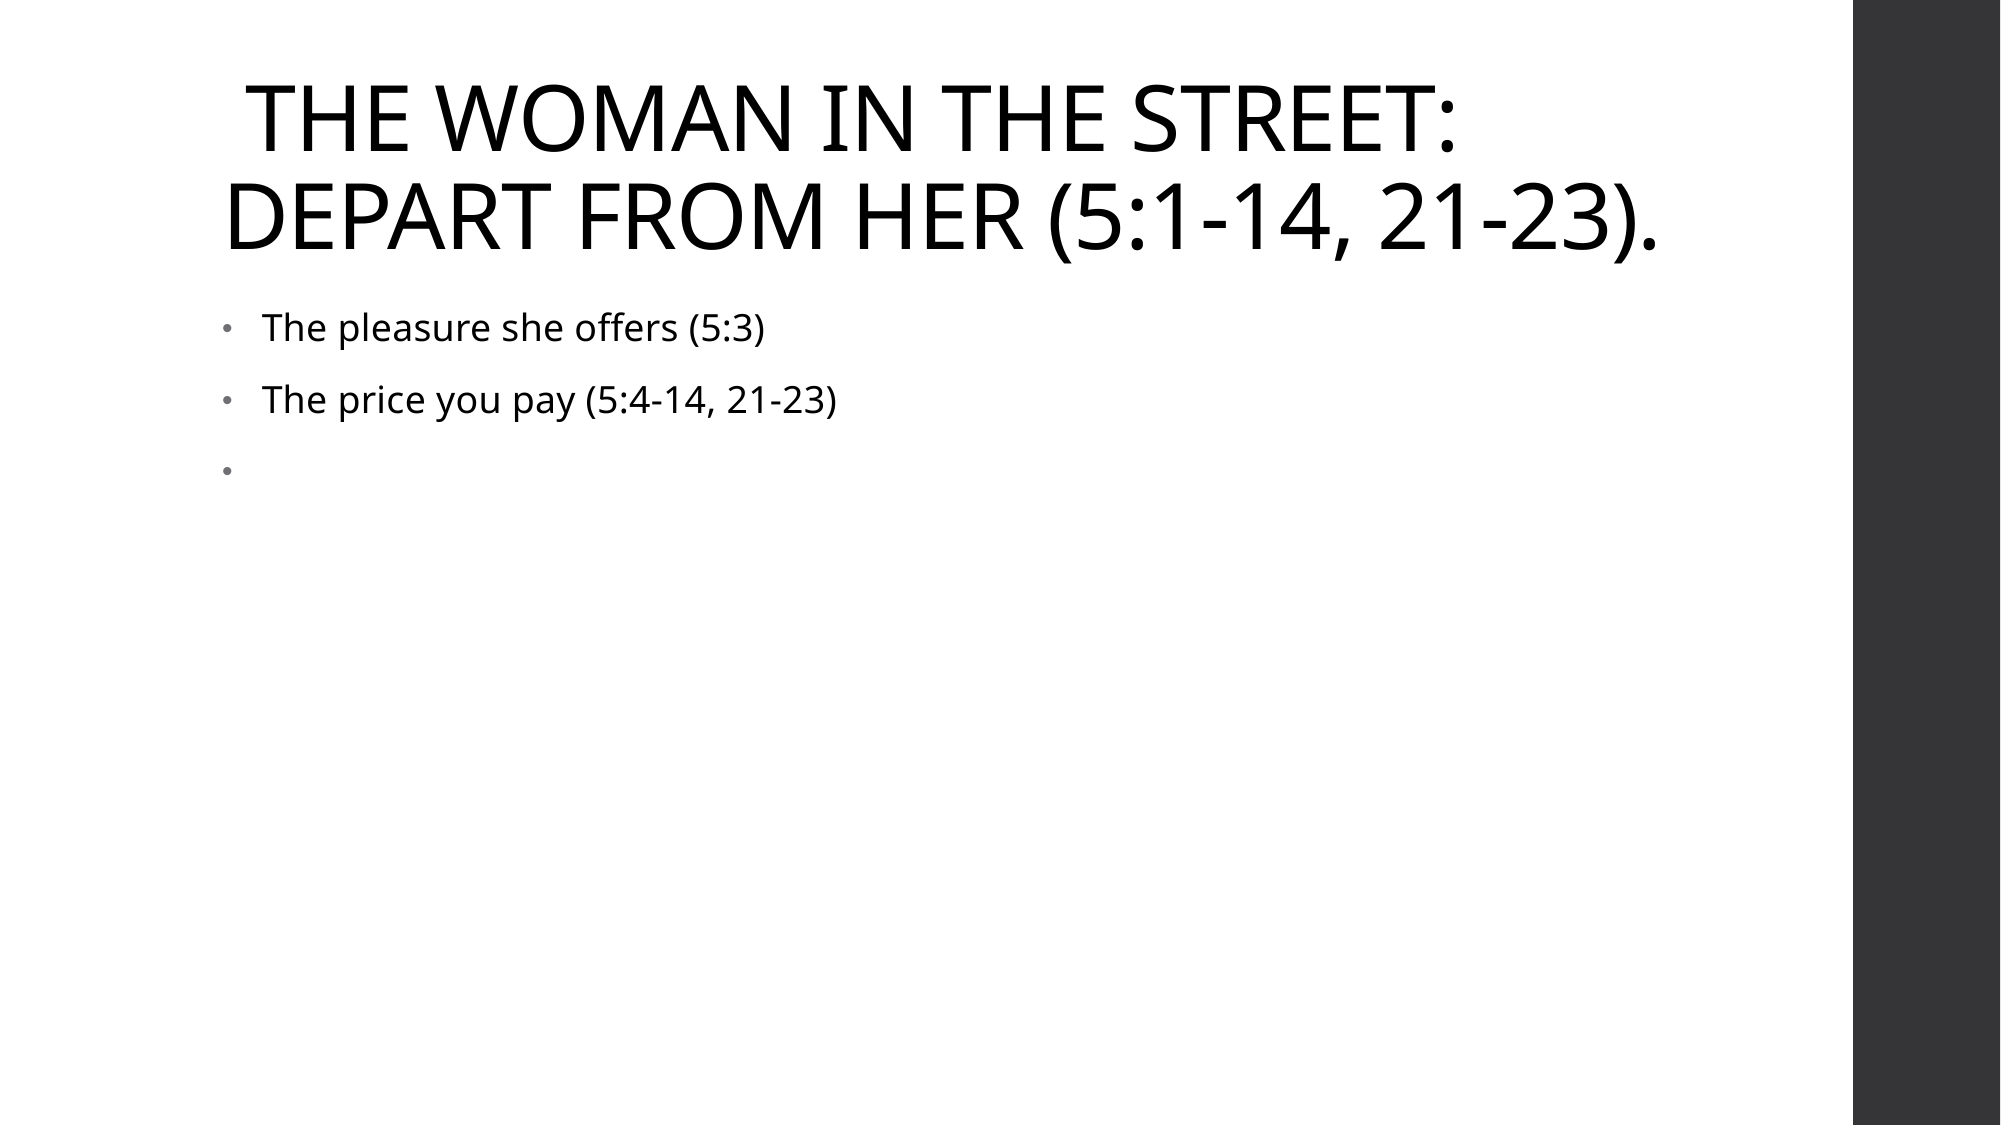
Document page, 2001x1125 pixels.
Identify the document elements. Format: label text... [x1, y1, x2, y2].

list The pleasure she offers (5:3) The price you pay (5:4-14, 21-23) [206, 299, 1617, 1014]
title THE WOMAN IN THE STREET: DEPART FROM HER (5:1-14, 21-23). [206, 60, 1797, 278]
